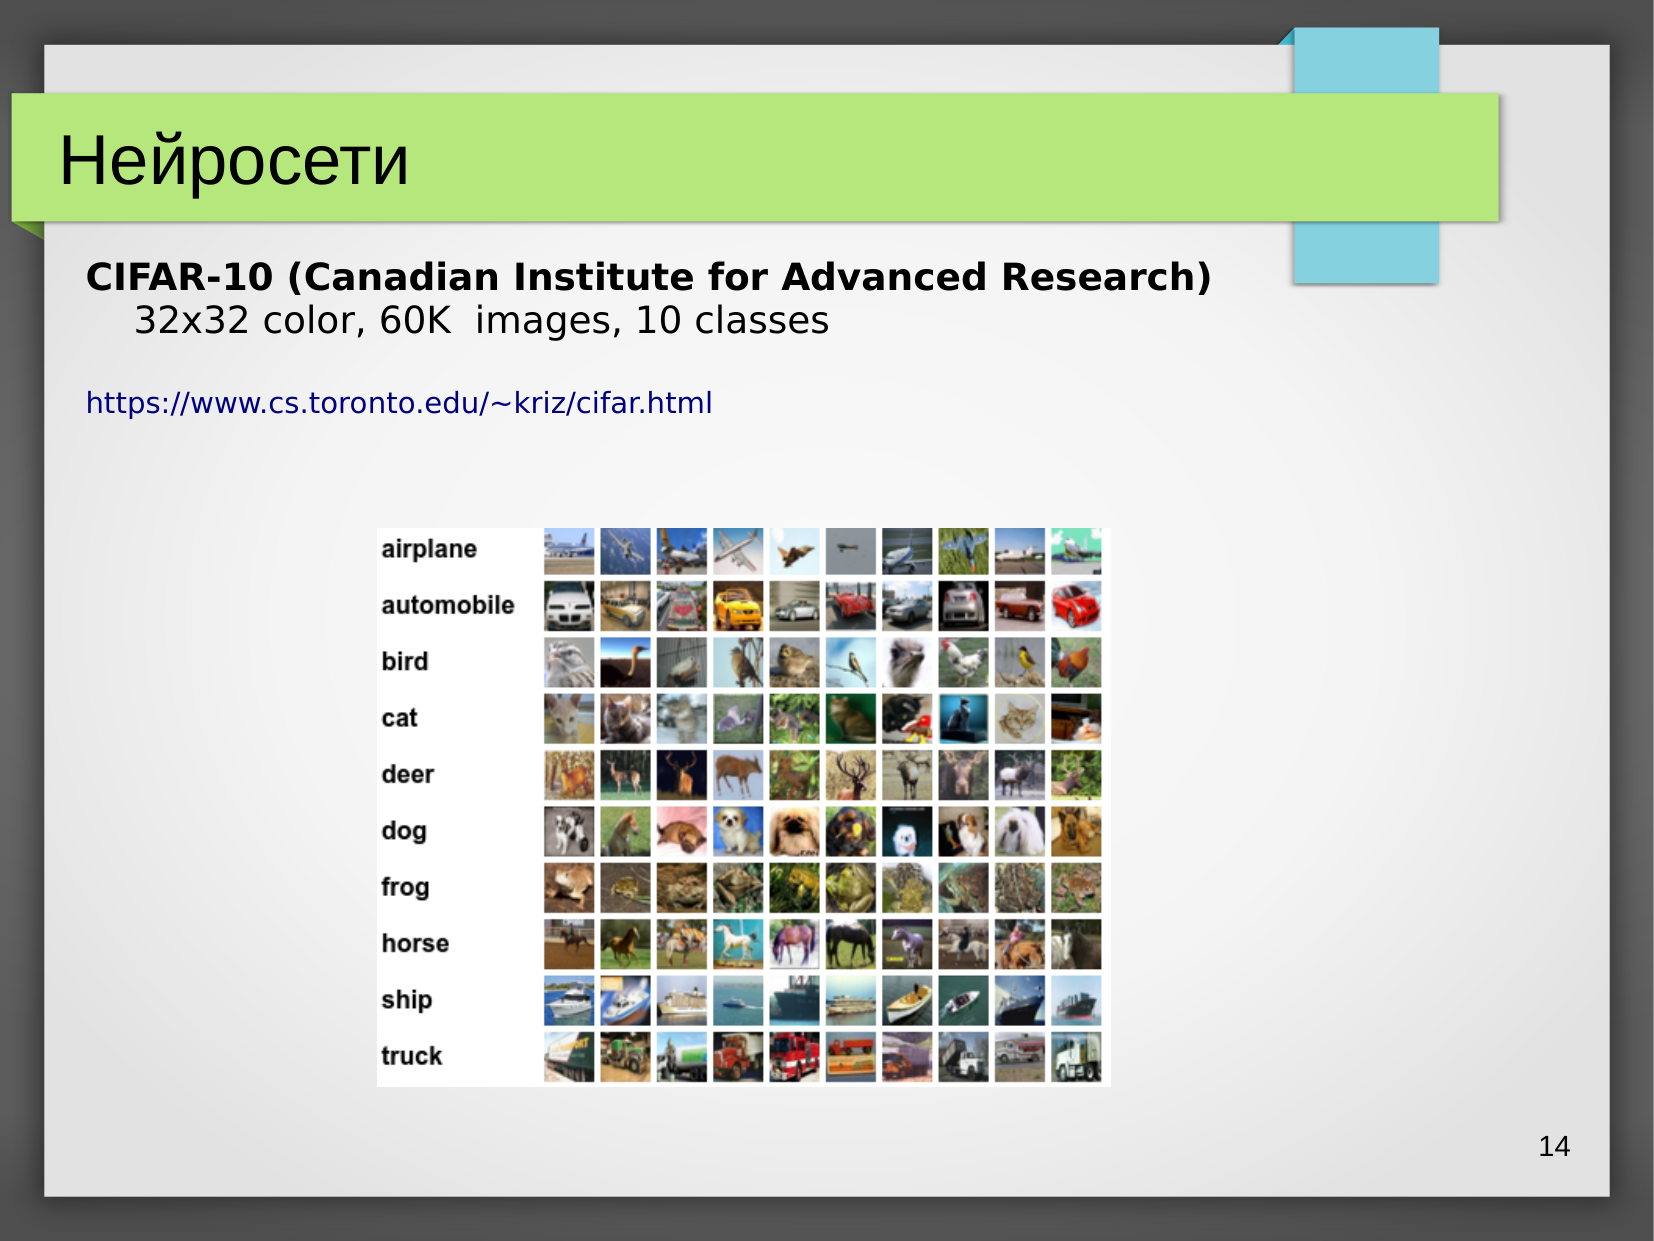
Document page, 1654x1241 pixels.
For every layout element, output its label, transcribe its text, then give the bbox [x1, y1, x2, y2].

text_box CIFAR-10 (Canadian Institute for Advanced Research) 32x32 color, 60K images, 10 classes https://www.cs.toronto.edu/~kriz/cifar.html [70, 248, 1560, 485]
title Нейросети [59, 108, 1288, 212]
picture [0, 0, 1654, 1241]
